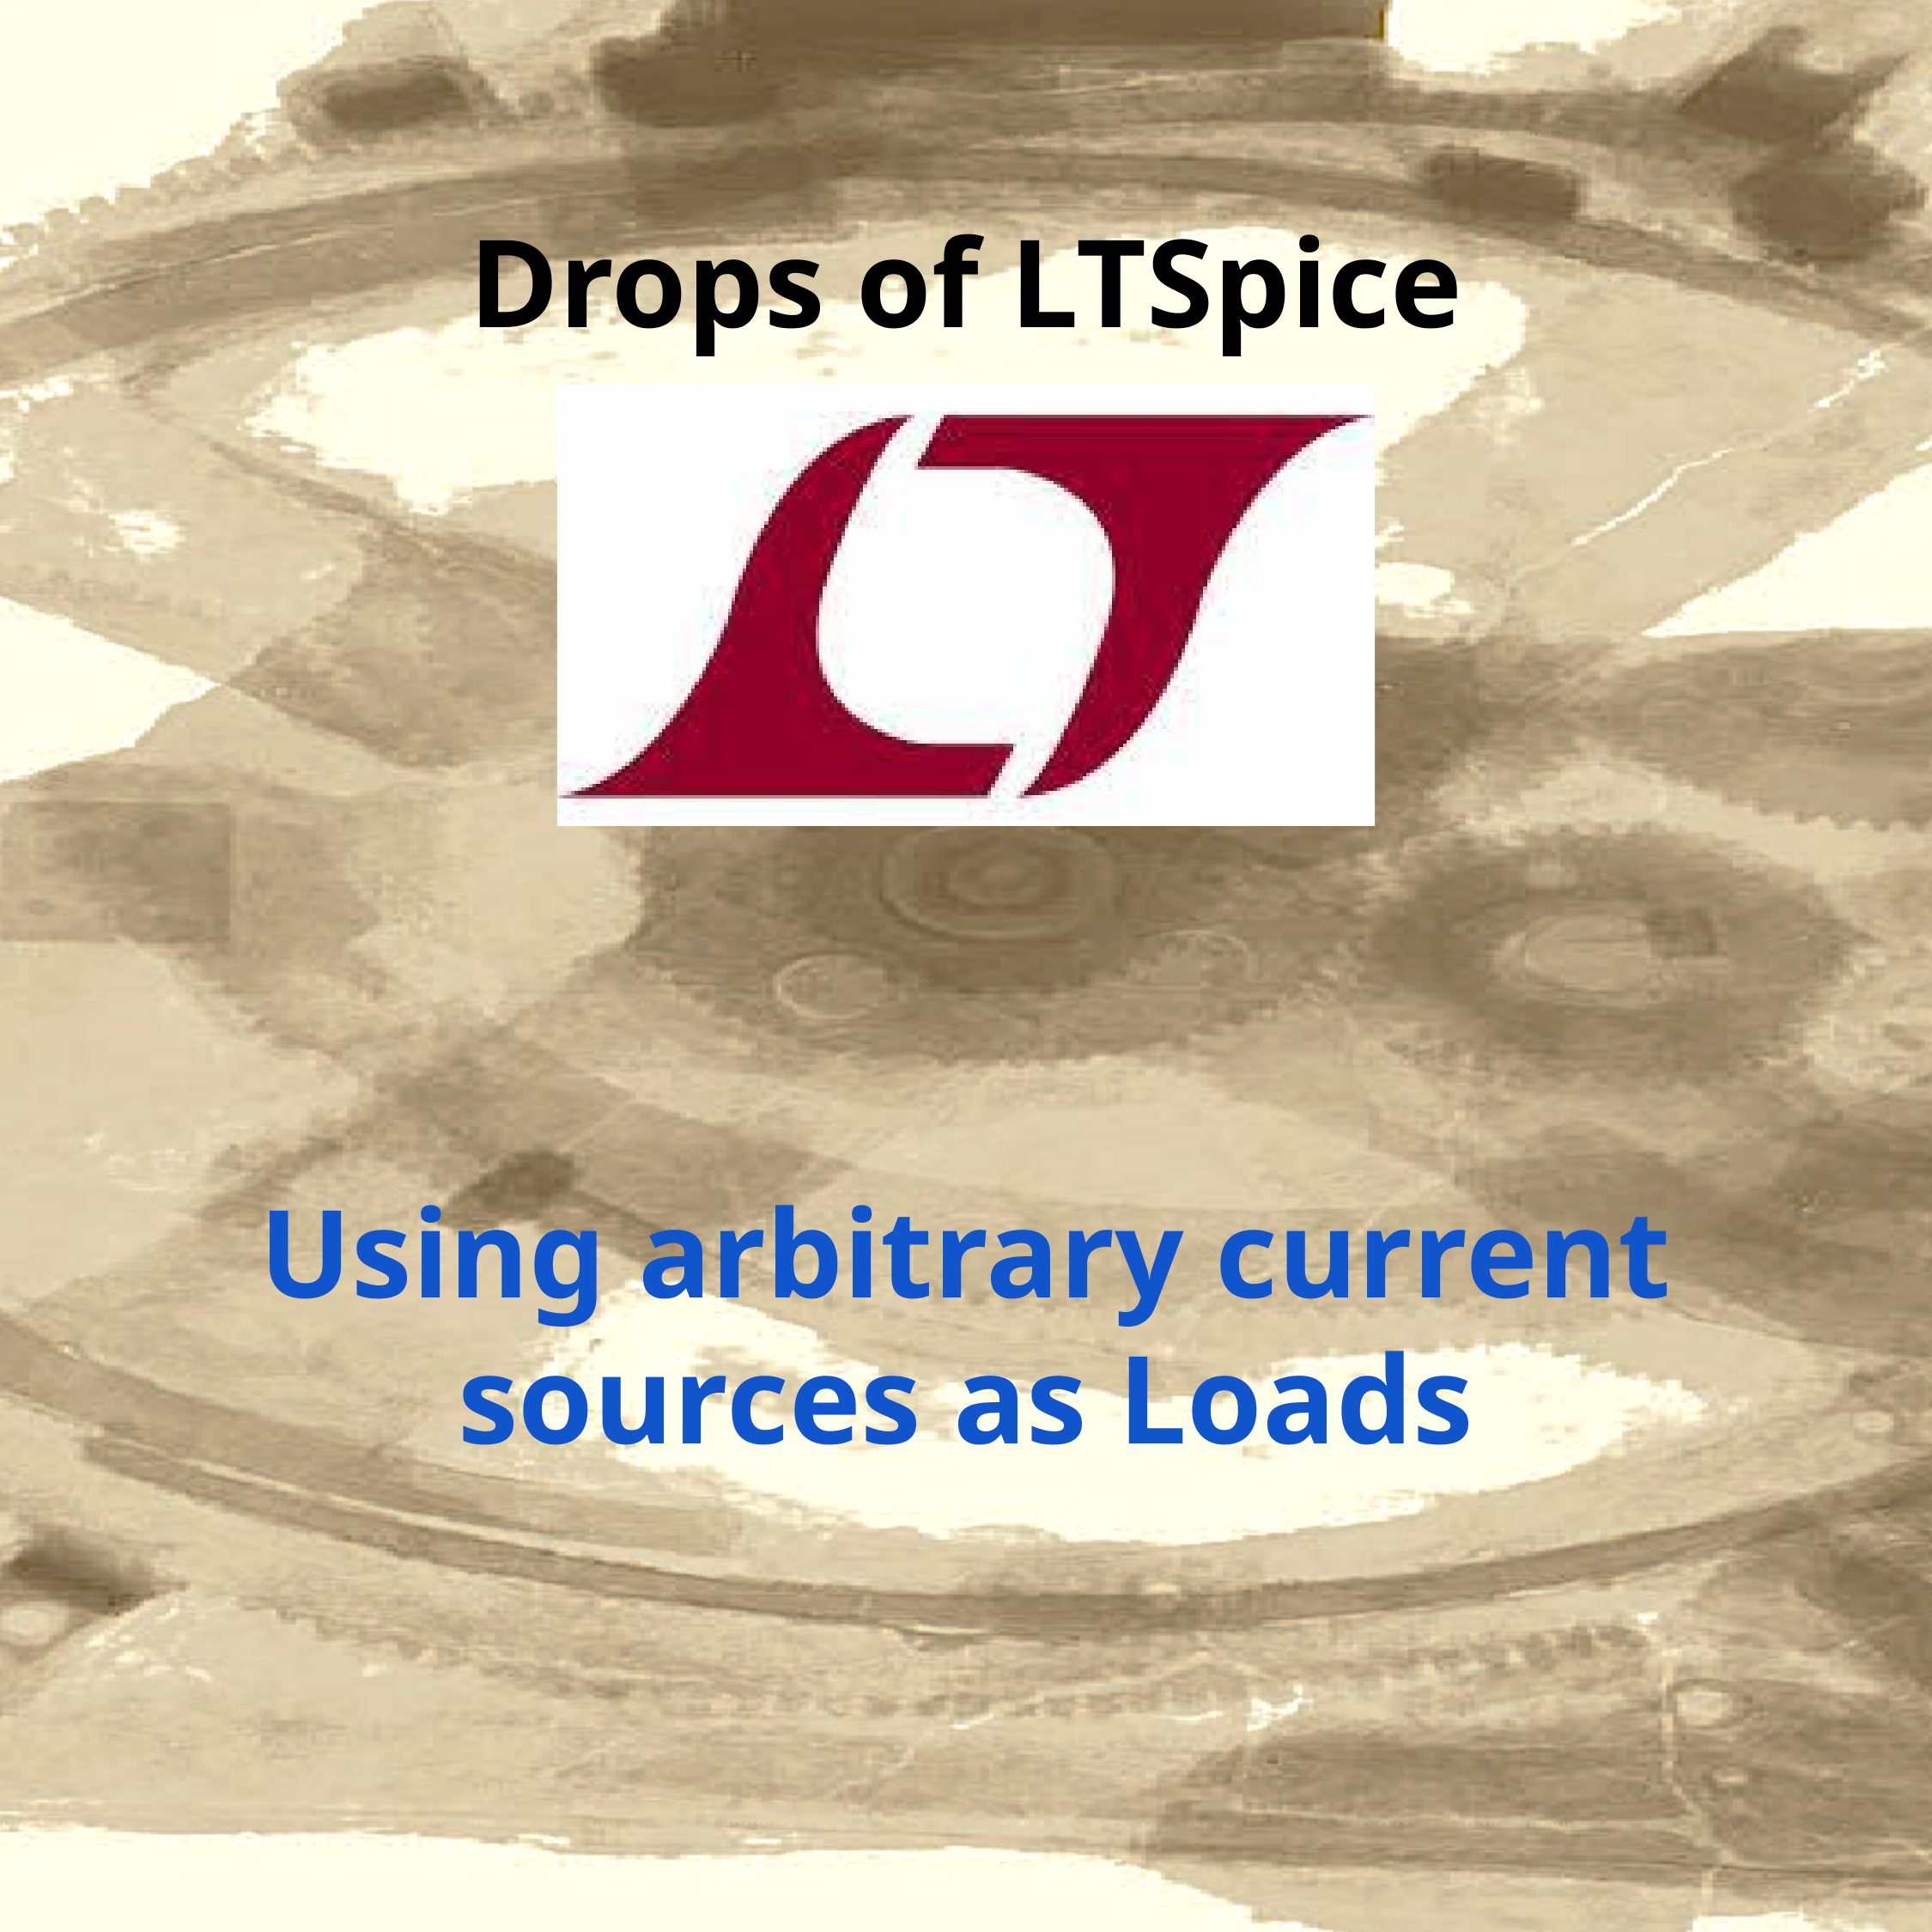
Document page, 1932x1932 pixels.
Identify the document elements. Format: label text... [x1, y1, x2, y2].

text_box Using arbitrary current sources as Loads [73, 1163, 1859, 1522]
picture [0, 0, 1932, 1932]
text_box Drops of LTSpice [228, 192, 1704, 386]
